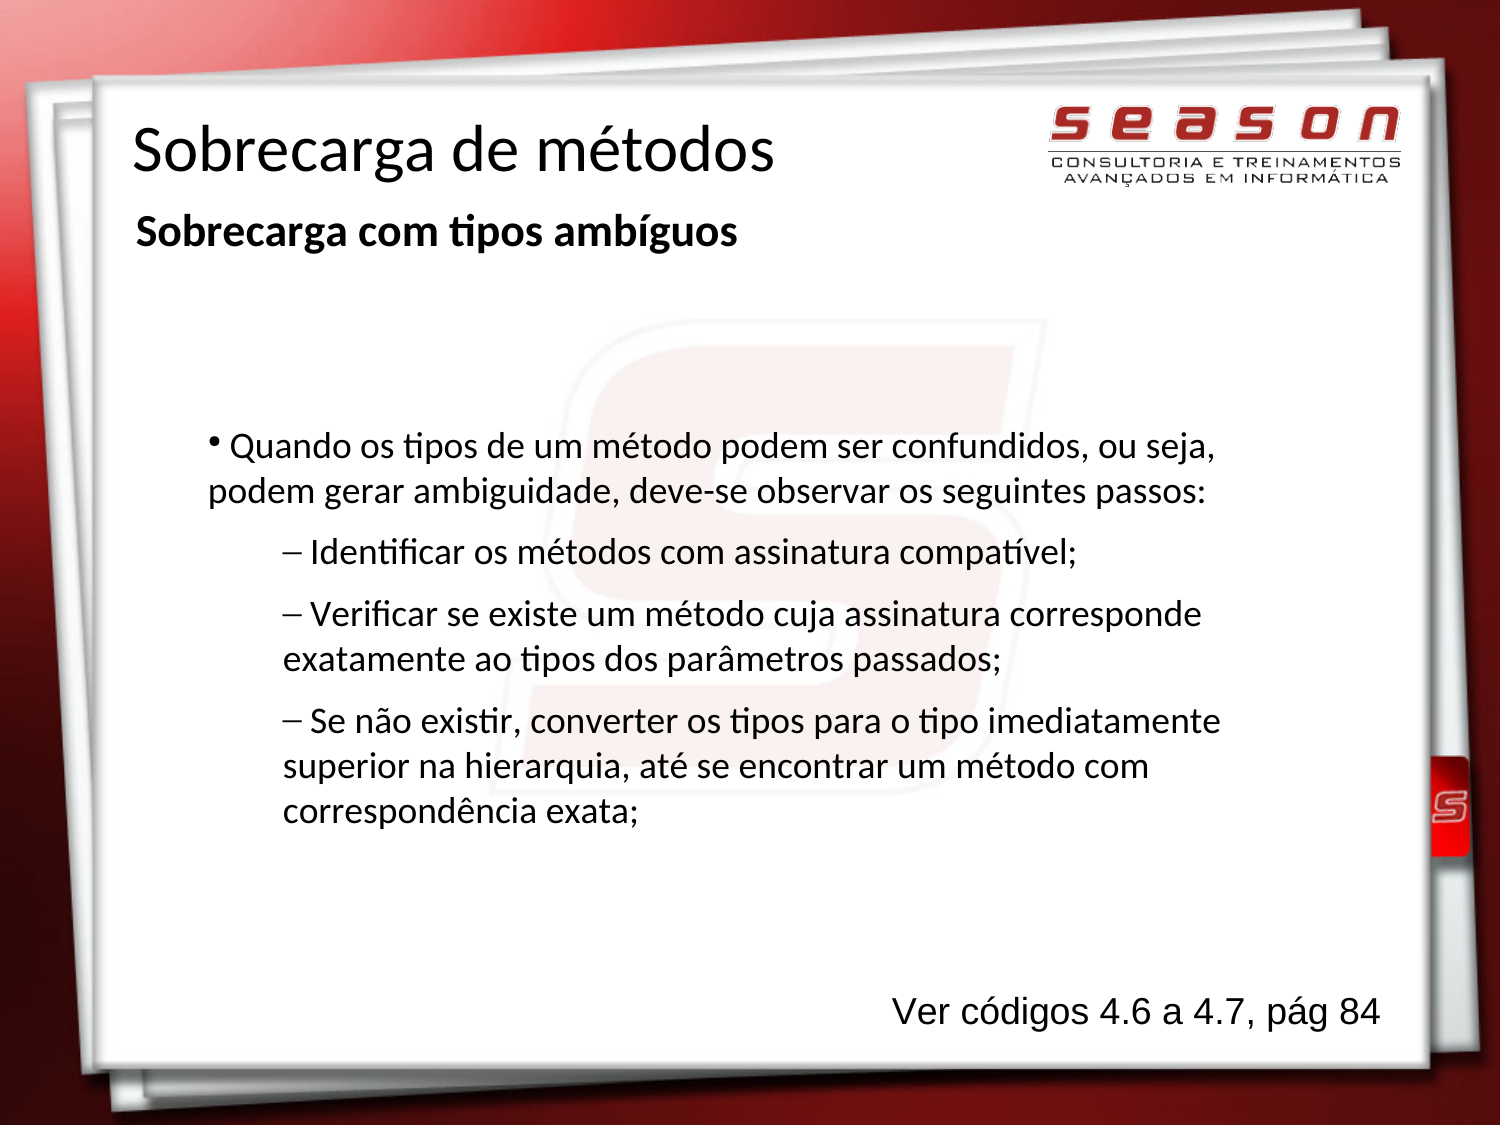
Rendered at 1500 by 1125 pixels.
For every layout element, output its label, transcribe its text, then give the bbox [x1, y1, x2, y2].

title Sobrecarga de métodos [118, 33, 1394, 257]
text_box Sobrecarga com tipos ambíguos [119, 200, 1240, 256]
text_box Quando os tipos de um método podem ser confundidos, ou seja, podem gerar ambiguidade, deve-se observar os seguintes passos: Identificar os métodos com assinatura compatível; Verificar se existe um método cuja assinatura corresponde exatamente ao tipos dos parâmetros passados; Se não existir, converter os tipos para o tipo imediatamente superior na hierarquia, até se encontrar um método com correspondência exata; [207, 357, 1328, 894]
text_box Ver códigos 4.6 a 4.7, pág 84 [708, 979, 1396, 1040]
picture [0, 0, 1500, 1125]
